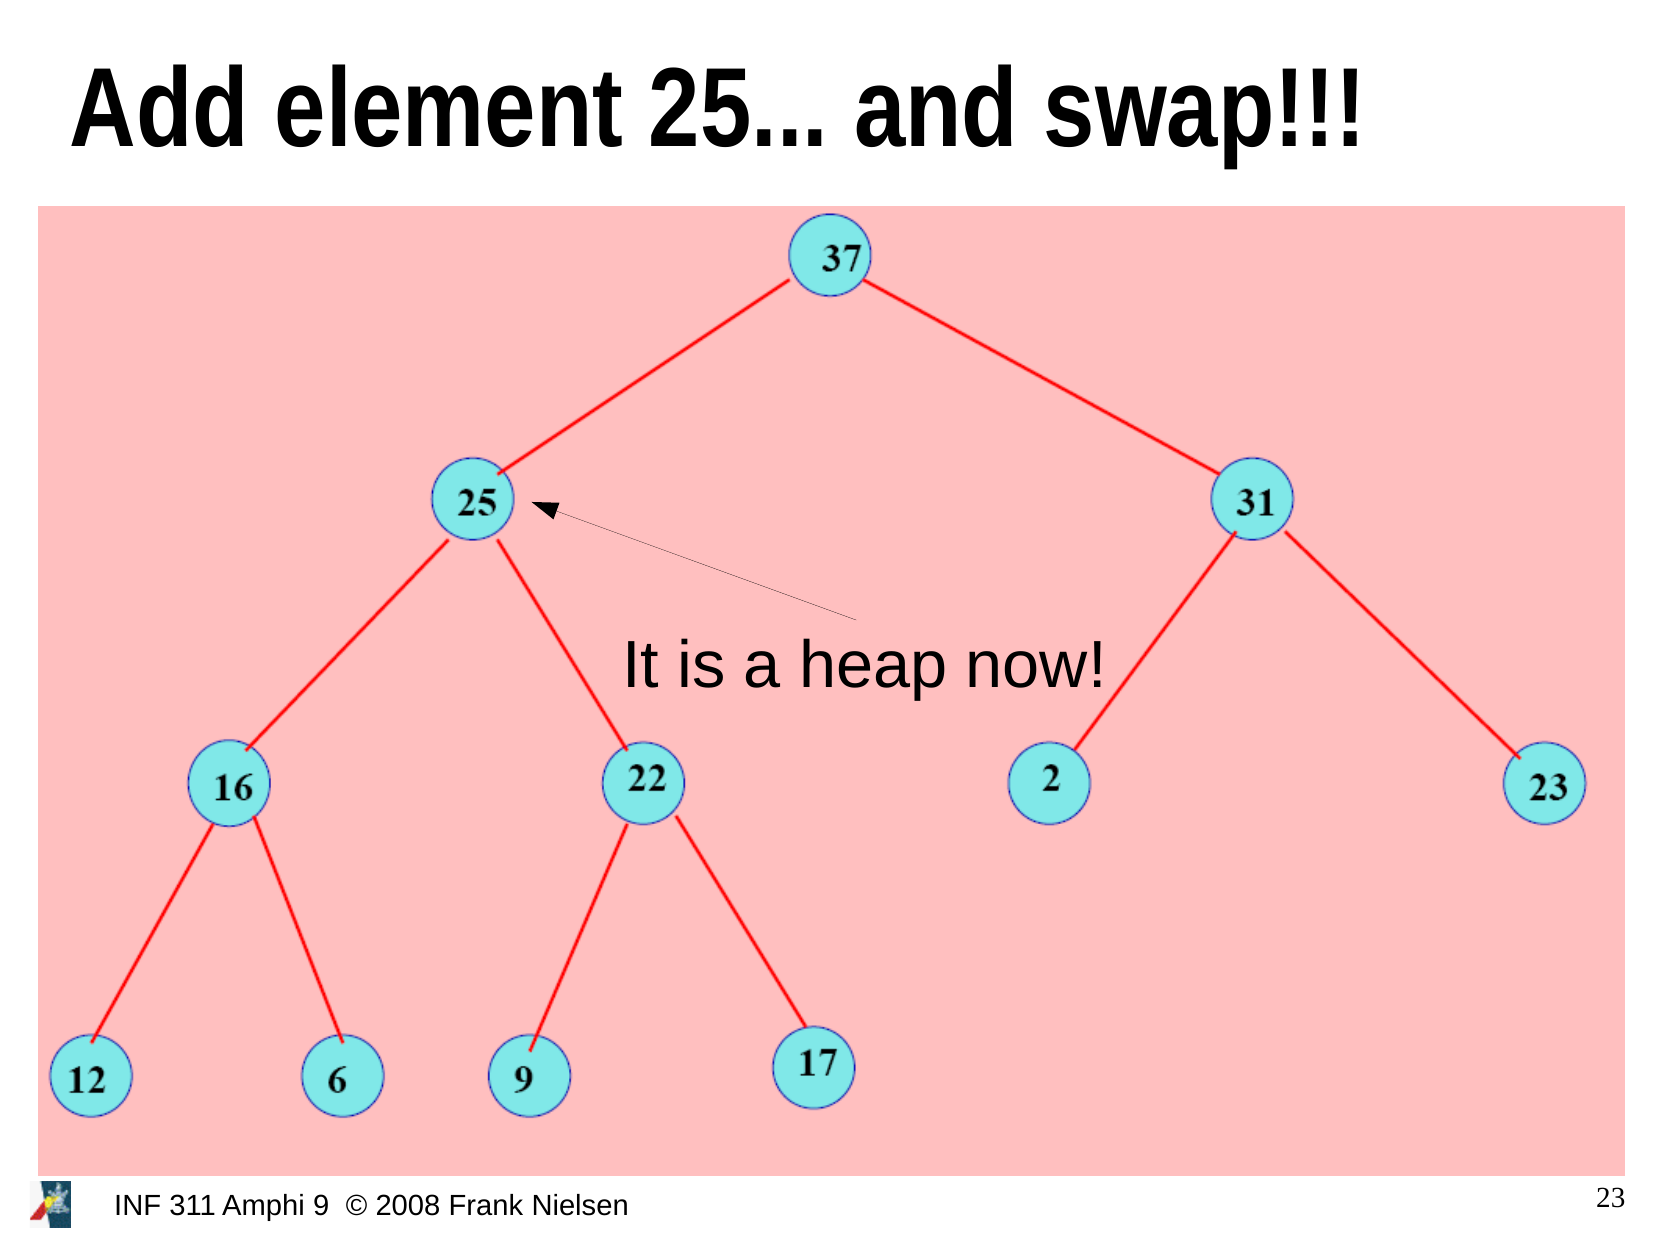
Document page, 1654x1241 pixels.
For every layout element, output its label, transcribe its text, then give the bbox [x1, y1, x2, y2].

picture [38, 206, 1625, 1176]
text_box It is a heap now! [607, 620, 1123, 710]
picture [29, 1181, 71, 1228]
text_box Add element 25... and swap!!! [29, 33, 1379, 178]
